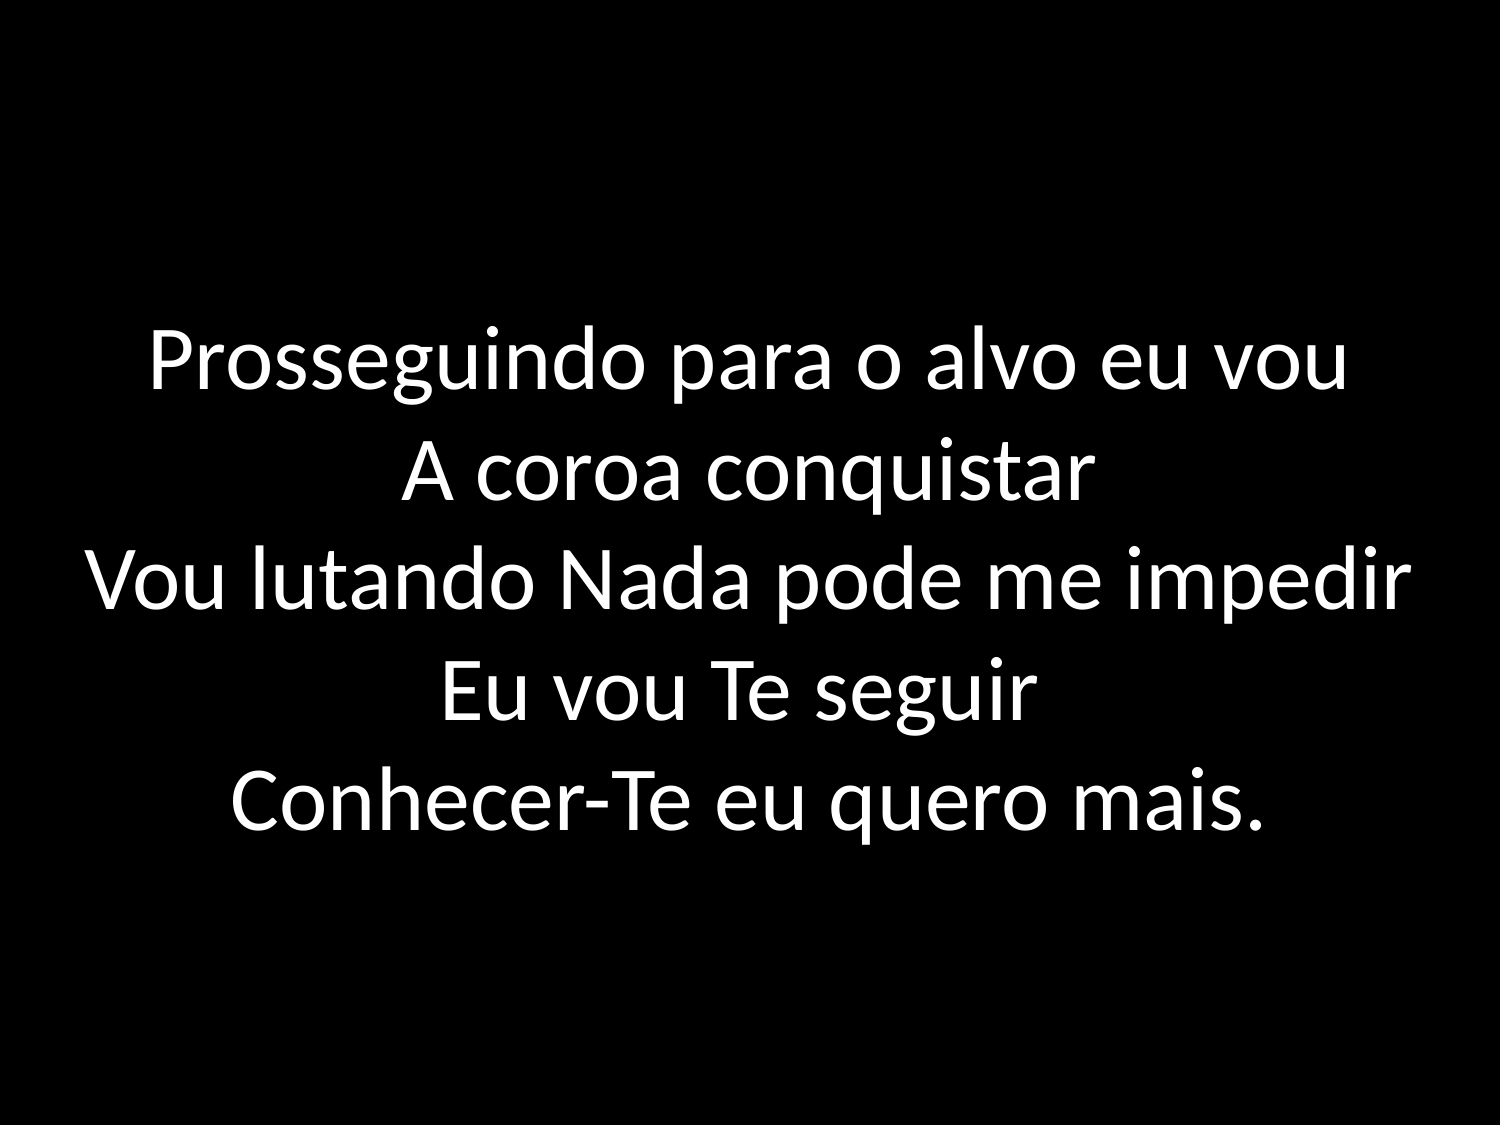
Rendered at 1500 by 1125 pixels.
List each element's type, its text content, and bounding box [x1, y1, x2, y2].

title Prosseguindo para o alvo eu vou A coroa conquistar Vou lutando Nada pode me impedir Eu vou Te seguir Conhecer-Te eu quero mais. [46, 45, 1454, 1102]
